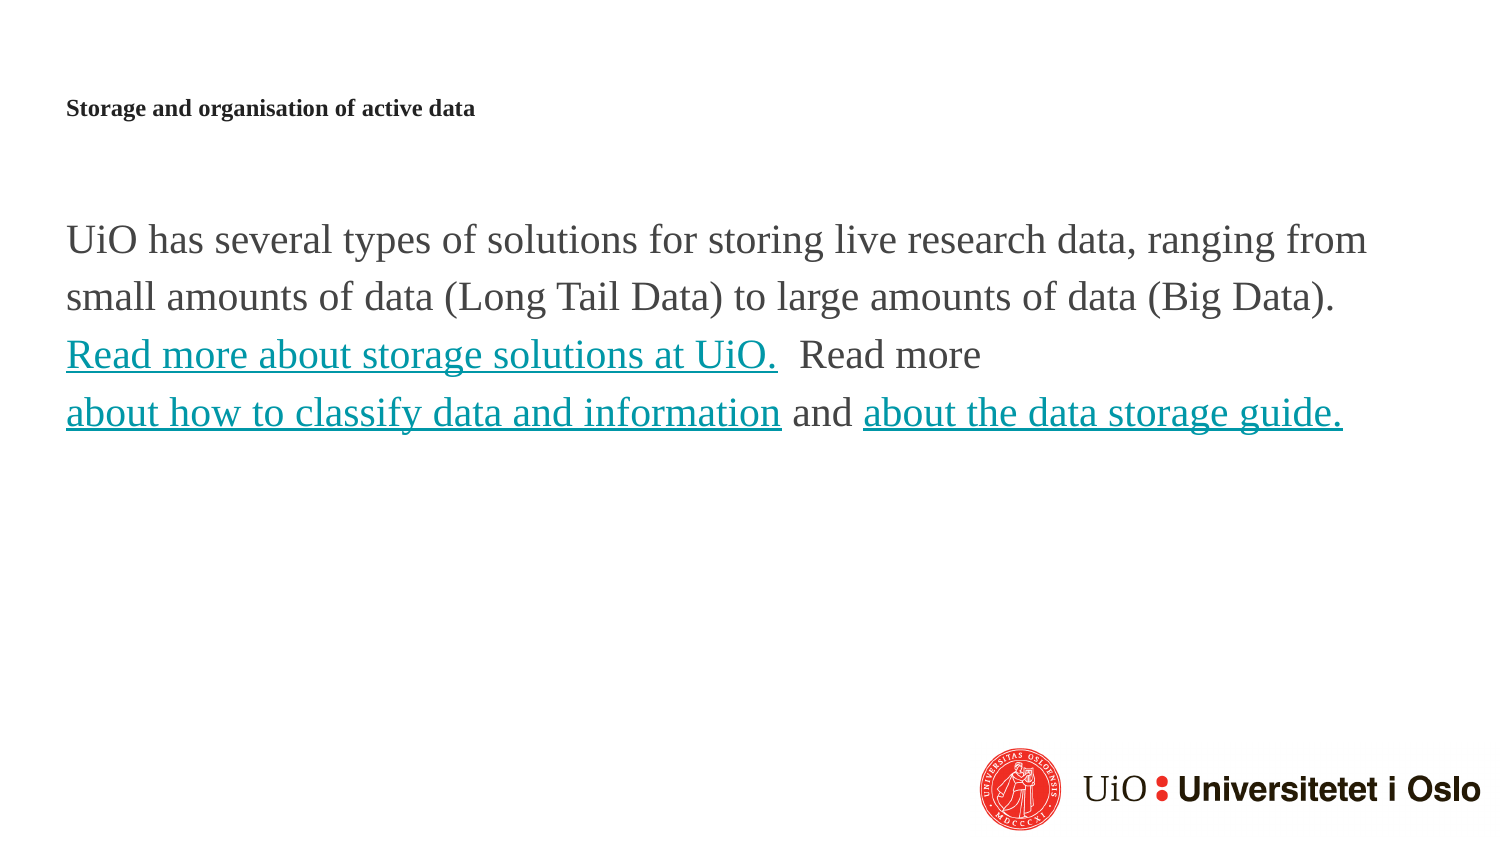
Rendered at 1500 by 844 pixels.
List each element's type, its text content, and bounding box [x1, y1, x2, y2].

title Storage and organisation of active data [51, 72, 1449, 167]
picture [970, 742, 1500, 837]
list UiO has several types of solutions for storing live research data, ranging from small amounts of data (Long Tail Data) to large amounts of data (Big Data). Read more about storage solutions at UiO. Read more about how to classify data and information and about the data storage guide. [51, 189, 1449, 750]
